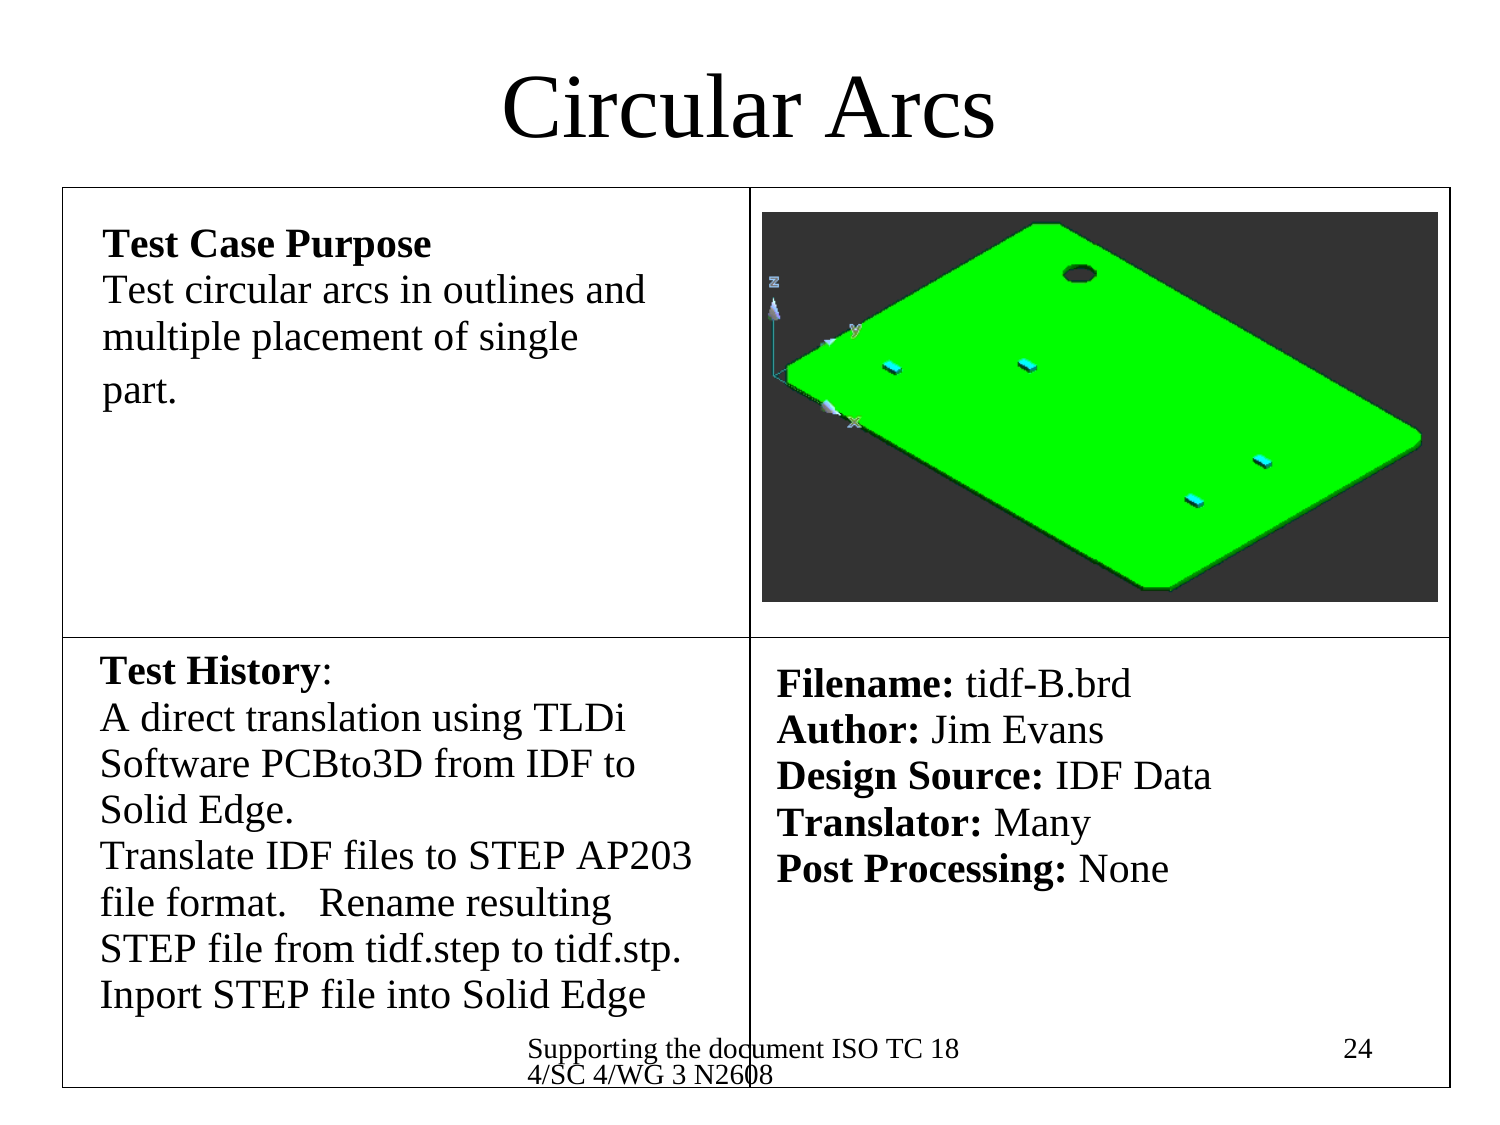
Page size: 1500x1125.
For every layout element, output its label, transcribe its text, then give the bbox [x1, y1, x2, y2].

text_box Filename: tidf-B.brd Author: Jim Evans Design Source: IDF Data Translator: Many Post Processing: None [761, 652, 1228, 992]
text_box Test Case Purpose Test circular arcs in outlines and multiple placement of single part. [87, 212, 676, 422]
text_box Test History: A direct translation using TLDi Software PCBto3D from IDF to Solid Edge. Translate IDF files to STEP AP203 file format. Rename resulting STEP file from tidf.step to tidf.stp. Inport STEP file into Solid Edge [84, 639, 726, 1026]
title Circular Arcs [112, 12, 1388, 201]
chart [762, 212, 1438, 602]
